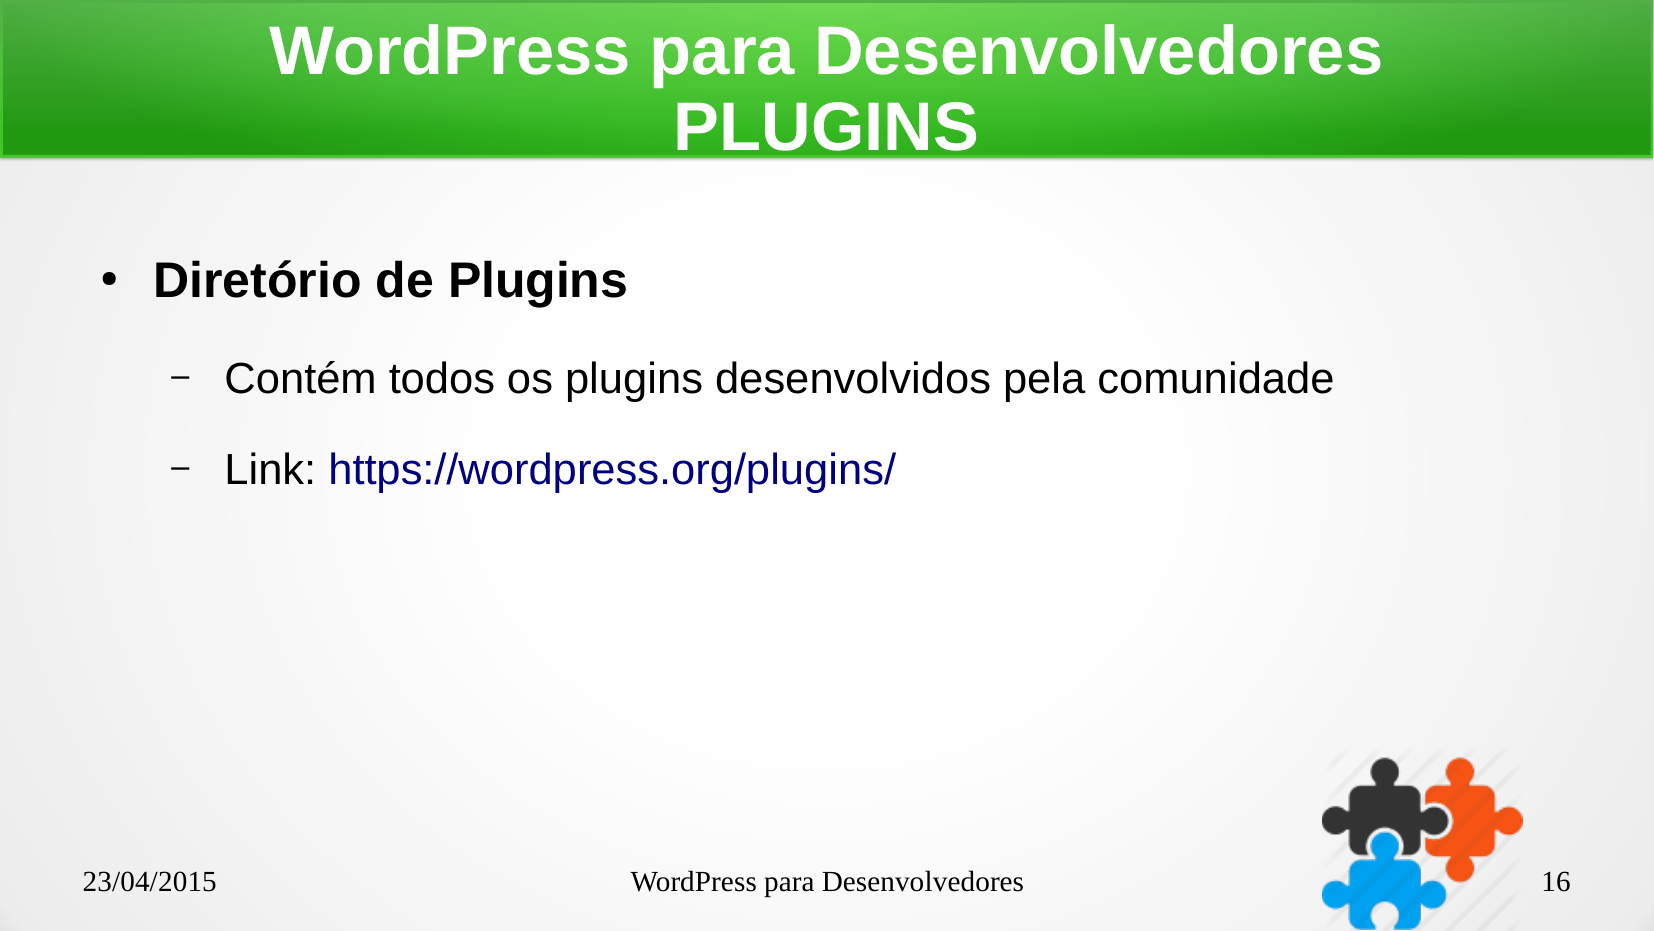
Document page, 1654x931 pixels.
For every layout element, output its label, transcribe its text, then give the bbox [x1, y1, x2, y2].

title WordPress para Desenvolvedores PLUGINS [82, 11, 1571, 166]
picture [1322, 744, 1523, 931]
list Diretório de Plugins Contém todos os plugins desenvolvidos pela comunidade Link: https://wordpress.org/plugins/ [82, 224, 1571, 764]
